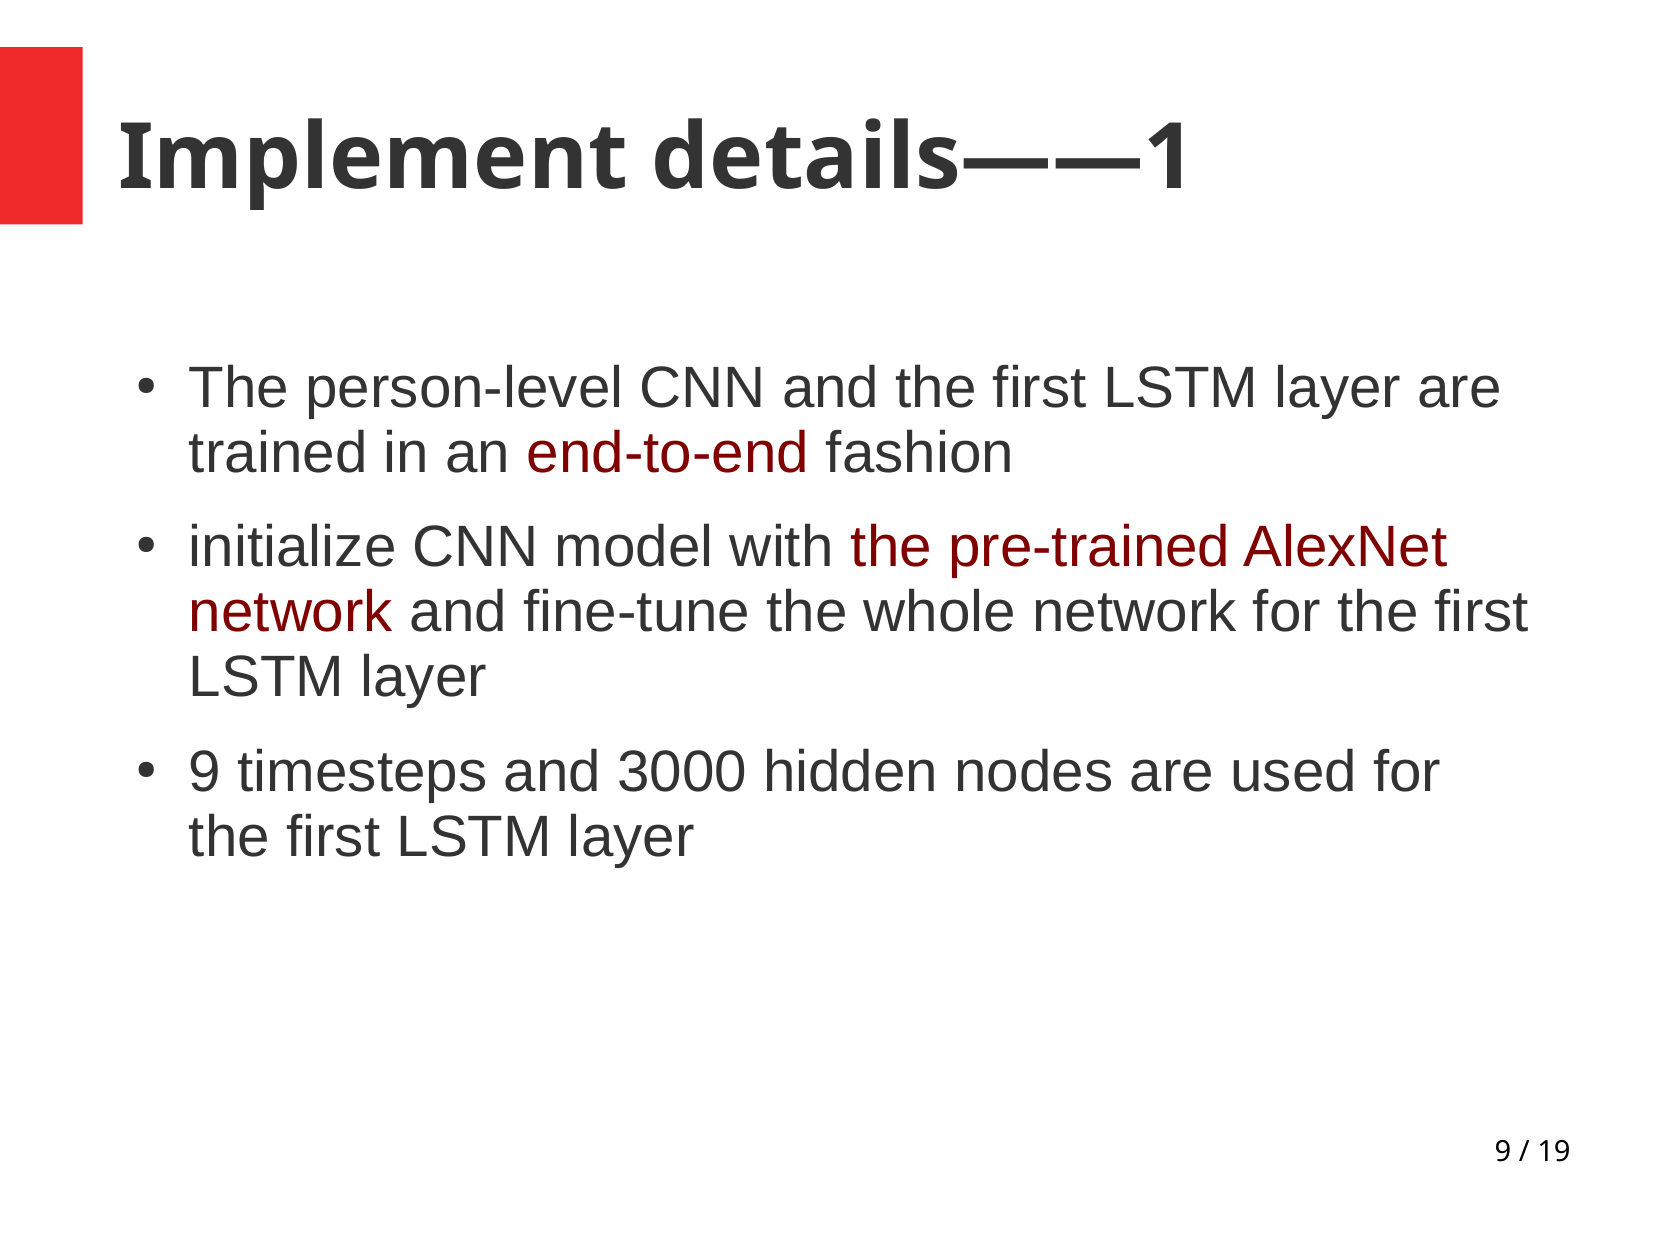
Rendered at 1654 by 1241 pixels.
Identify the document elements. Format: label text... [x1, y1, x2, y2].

title Implement details——1 [118, 49, 1571, 257]
list The person-level CNN and the first LSTM layer are trained in an end-to-end fashion initialize CNN model with the pre-trained AlexNet network and fine-tune the whole network for the first LSTM layer 9 timesteps and 3000 hidden nodes are used for the first LSTM layer [118, 354, 1536, 1074]
